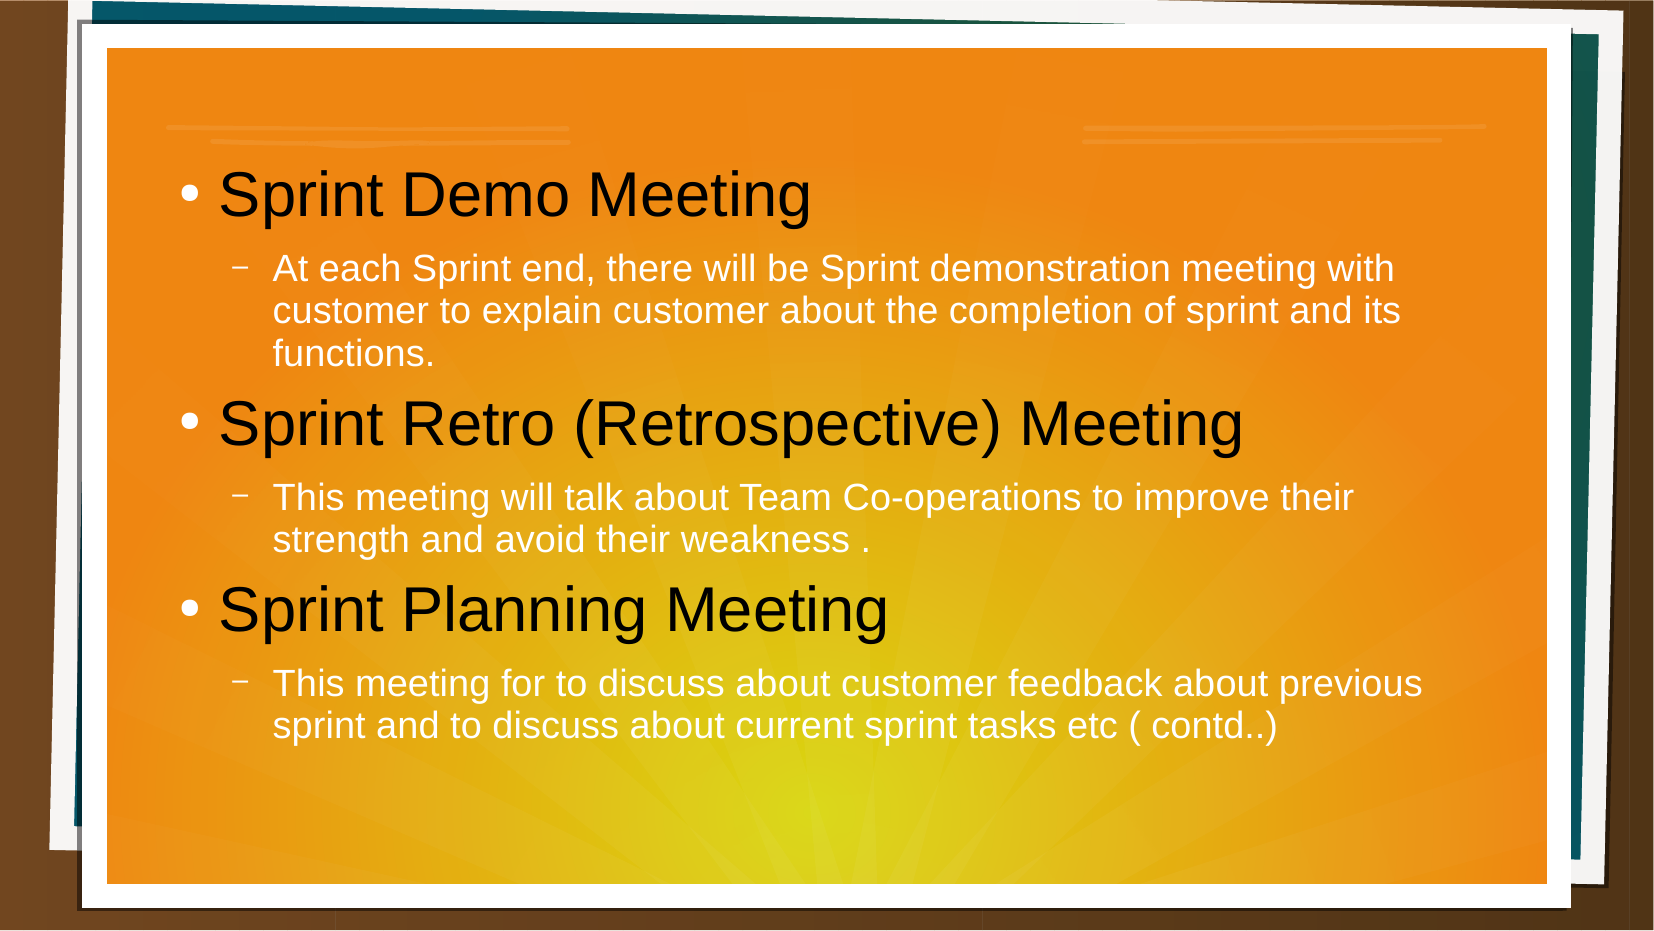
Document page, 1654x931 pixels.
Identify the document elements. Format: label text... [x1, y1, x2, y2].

list Sprint Demo Meeting At each Sprint end, there will be Sprint demonstration meeting with customer to explain customer about the completion of sprint and its functions. Sprint Retro (Retrospective) Meeting This meeting will talk about Team Co-operations to improve their strength and avoid their weakness . Sprint Planning Meeting This meeting for to discuss about customer feedback about previous sprint and to discuss about current sprint tasks etc ( contd..) [165, 159, 1494, 751]
